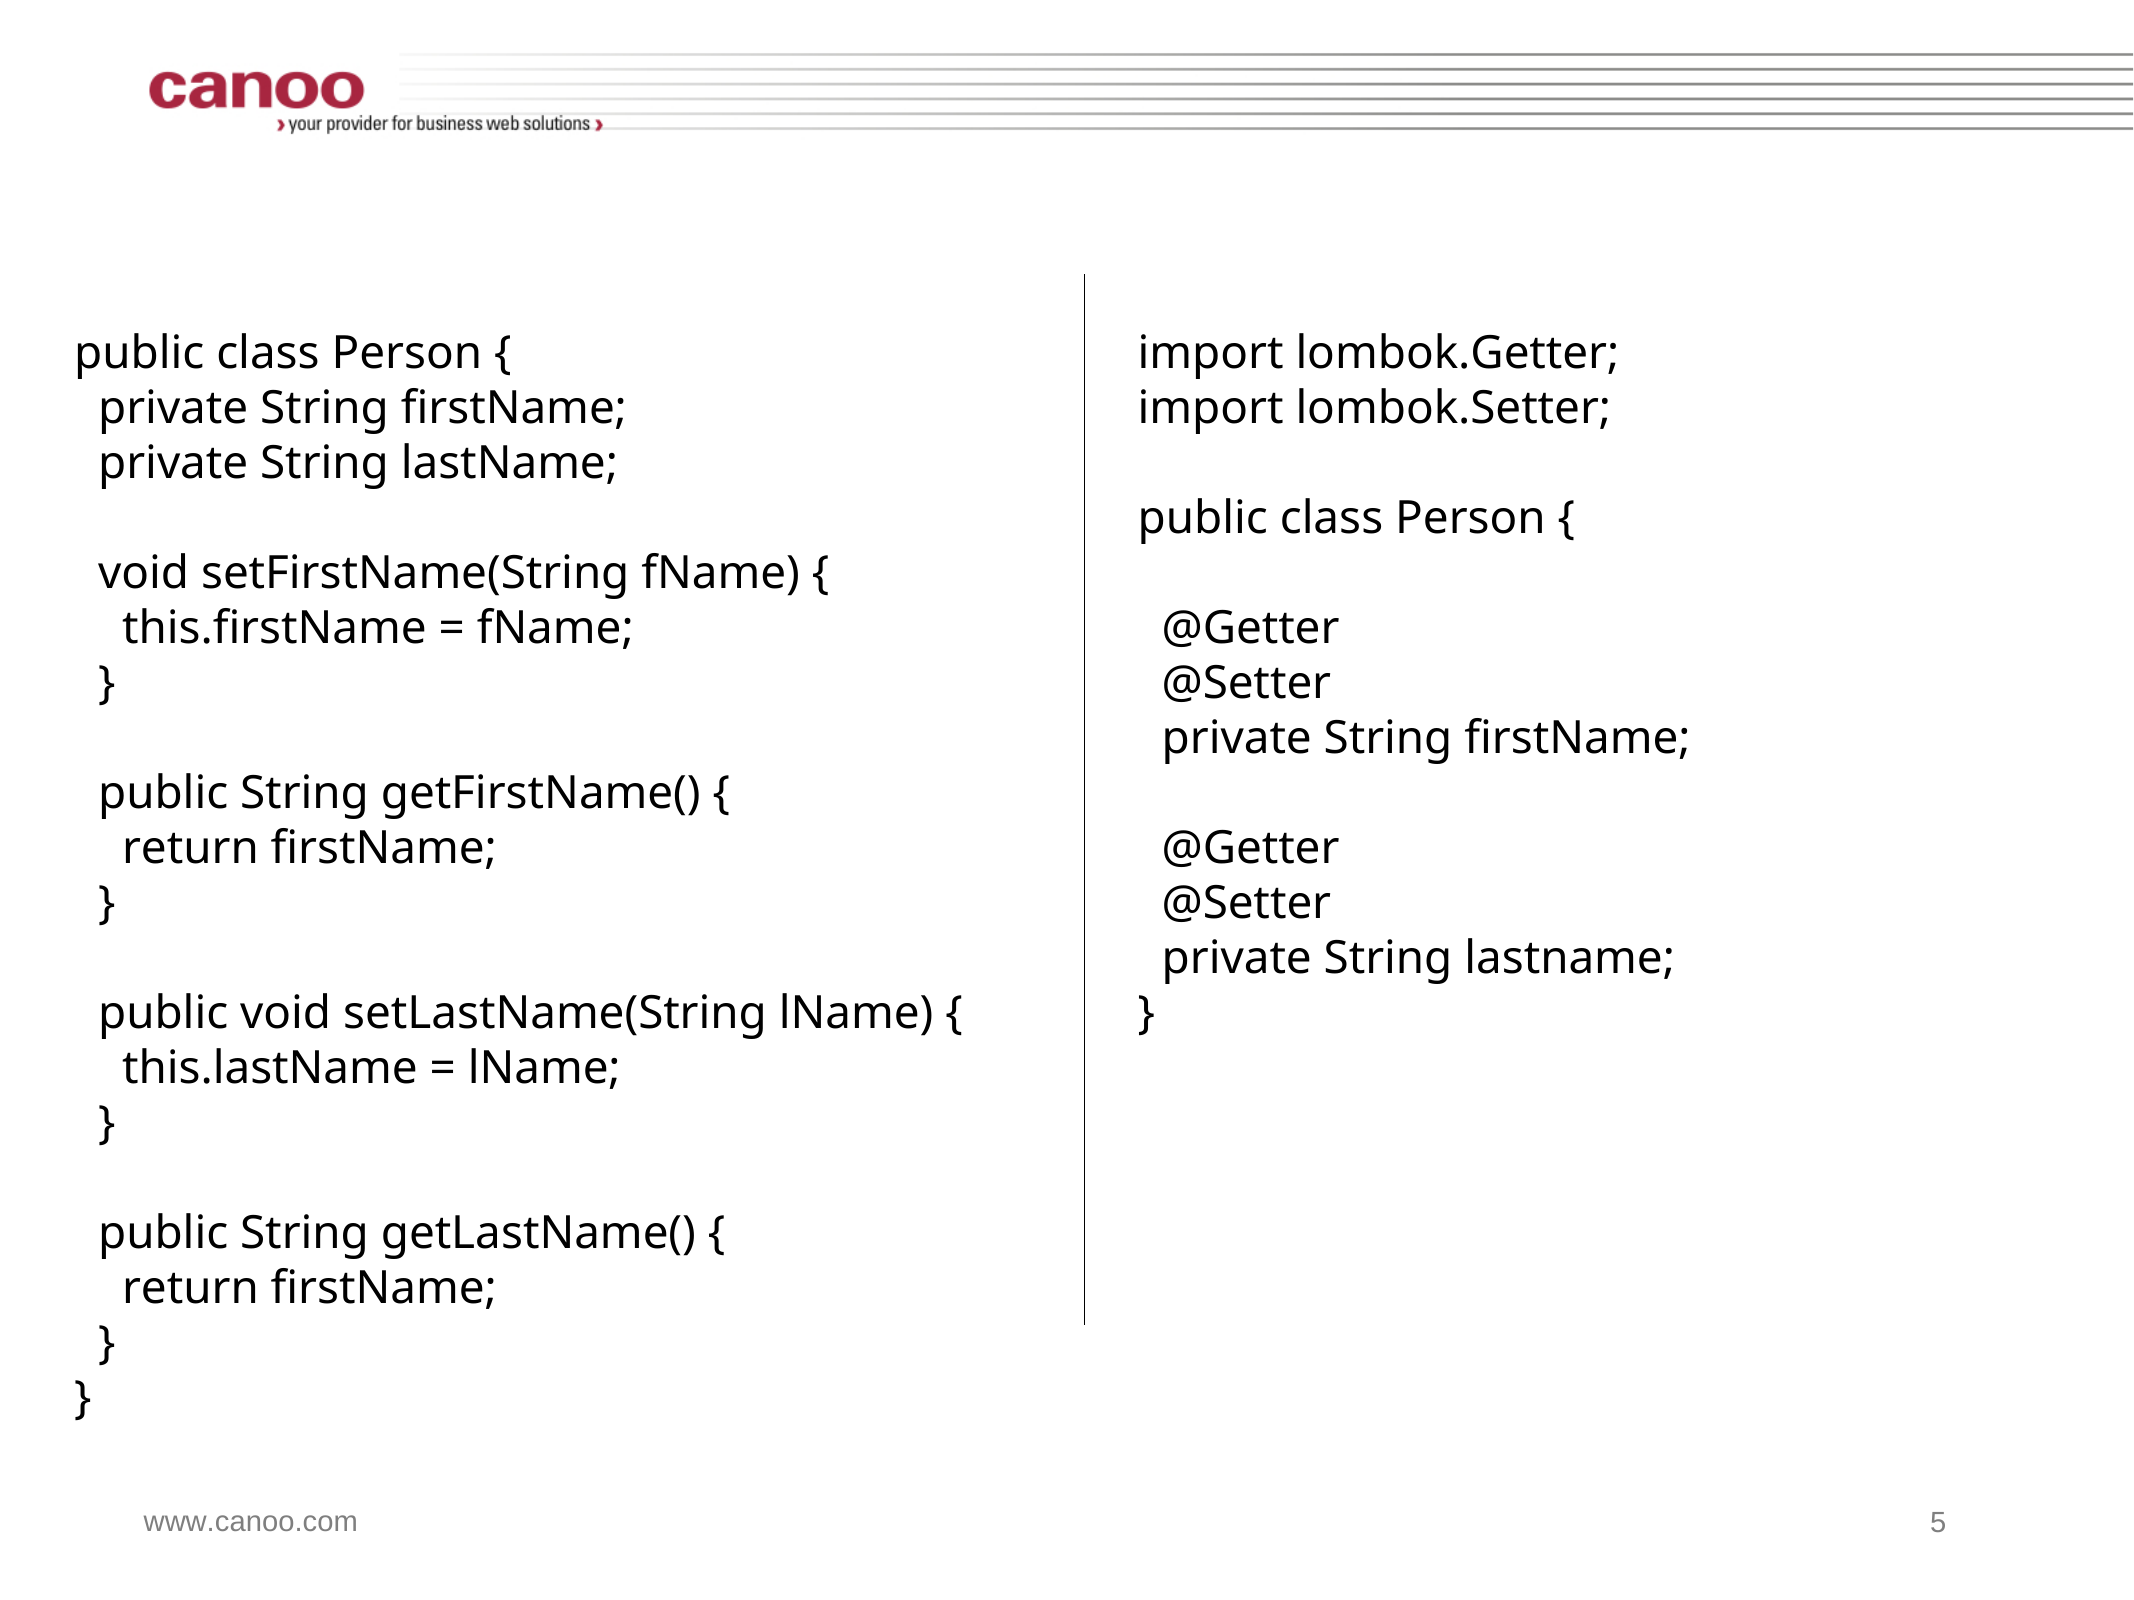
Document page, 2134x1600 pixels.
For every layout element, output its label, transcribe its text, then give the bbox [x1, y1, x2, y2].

picture [0, 21, 2134, 188]
text_box public class Person { private String firstName; private String lastName; void setFirstName(String fName) { this.firstName = fName; } public String getFirstName() { return firstName; } public void setLastName(String lName) { this.lastName = lName; } public String getLastName() { return firstName; } } [59, 315, 1072, 1430]
text_box import lombok.Getter; import lombok.Setter; public class Person { @Getter @Setter private String firstName; @Getter @Setter private String lastname; } [1122, 315, 2061, 1046]
text_box <number> [1912, 1495, 1965, 1546]
